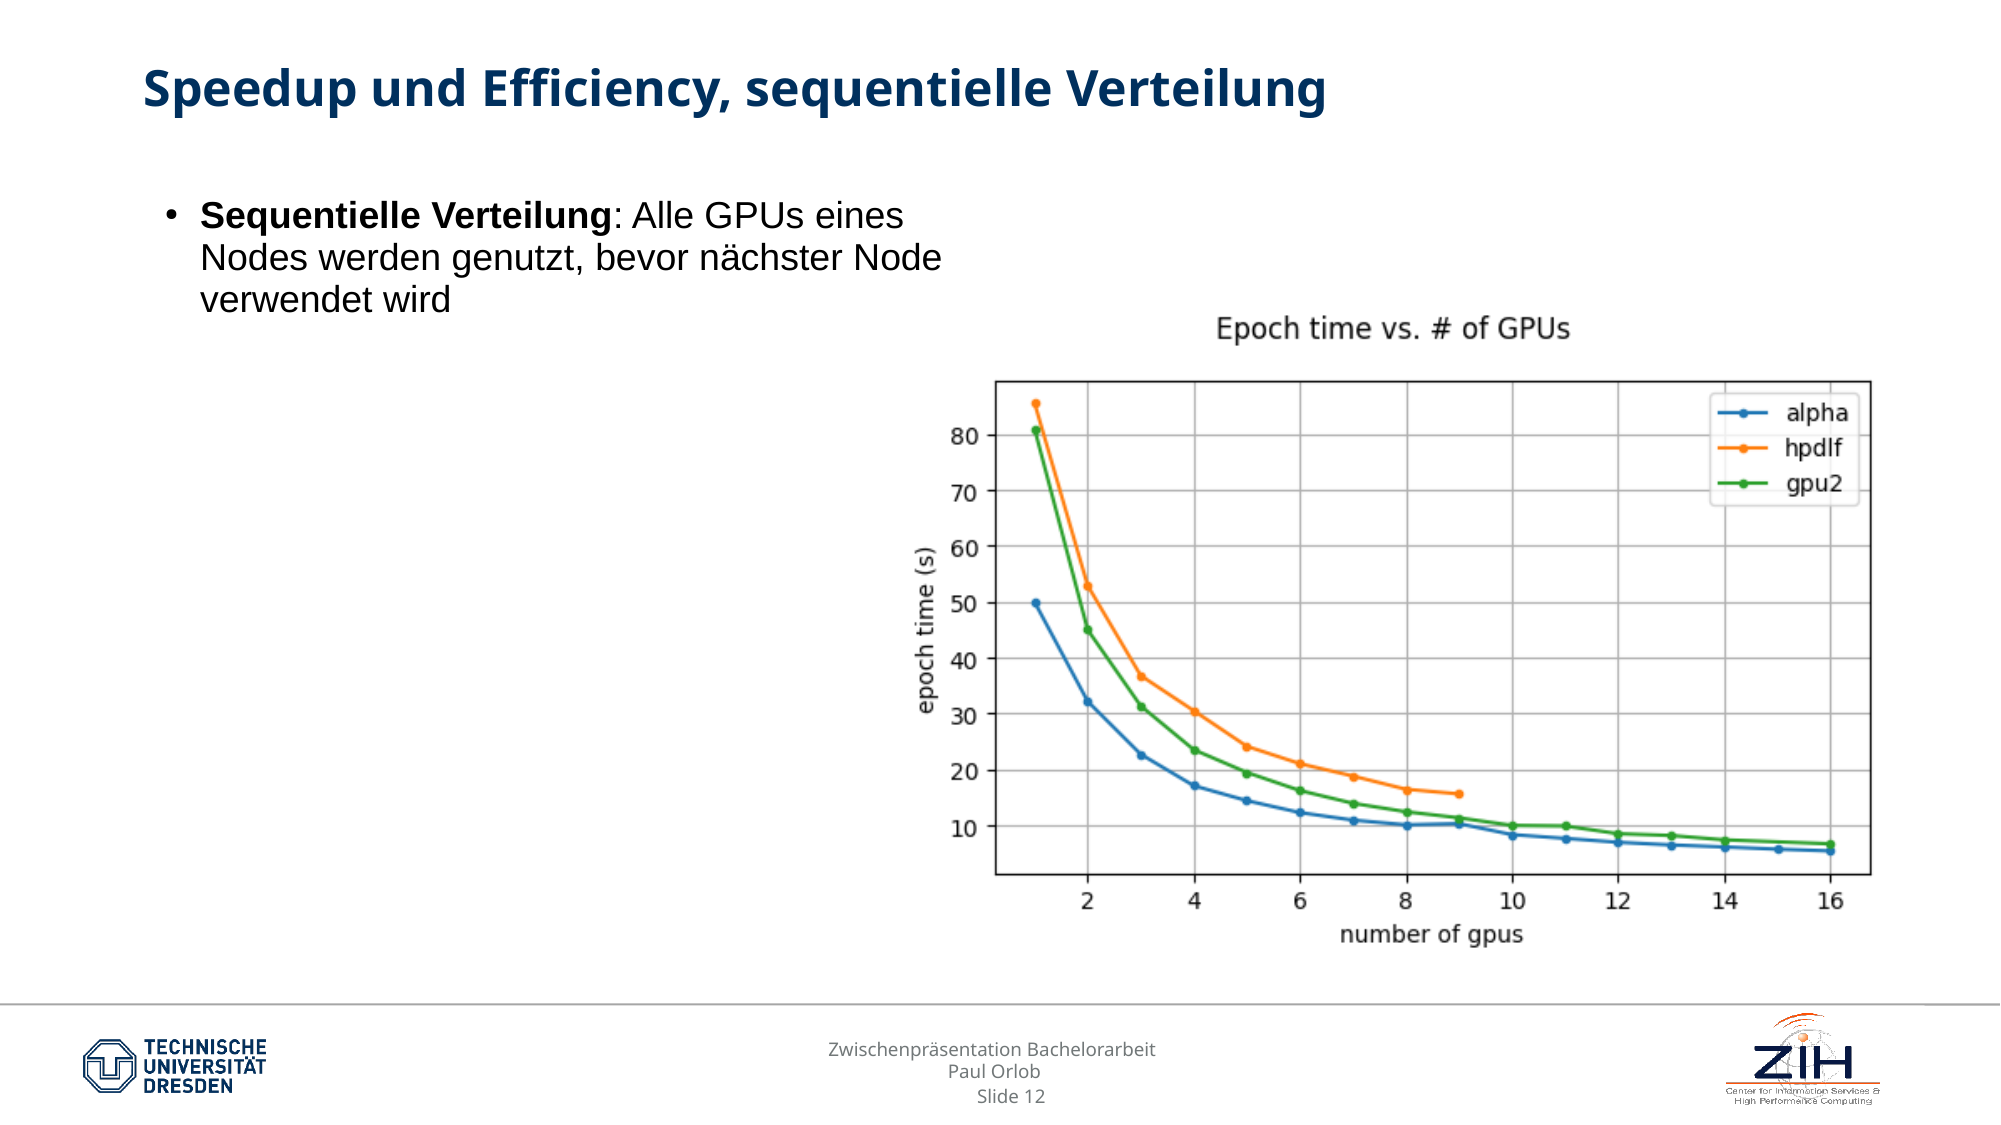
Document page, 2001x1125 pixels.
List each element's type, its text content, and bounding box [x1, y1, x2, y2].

picture [900, 299, 1887, 963]
title Speedup und Efficiency, sequentielle Verteilung [143, 56, 1880, 169]
text_box Sequentielle Verteilung: Alle GPUs eines Nodes werden genutzt, bevor nächster Node verwendet wird [150, 187, 976, 329]
picture [83, 1039, 266, 1093]
picture [1726, 1013, 1880, 1105]
